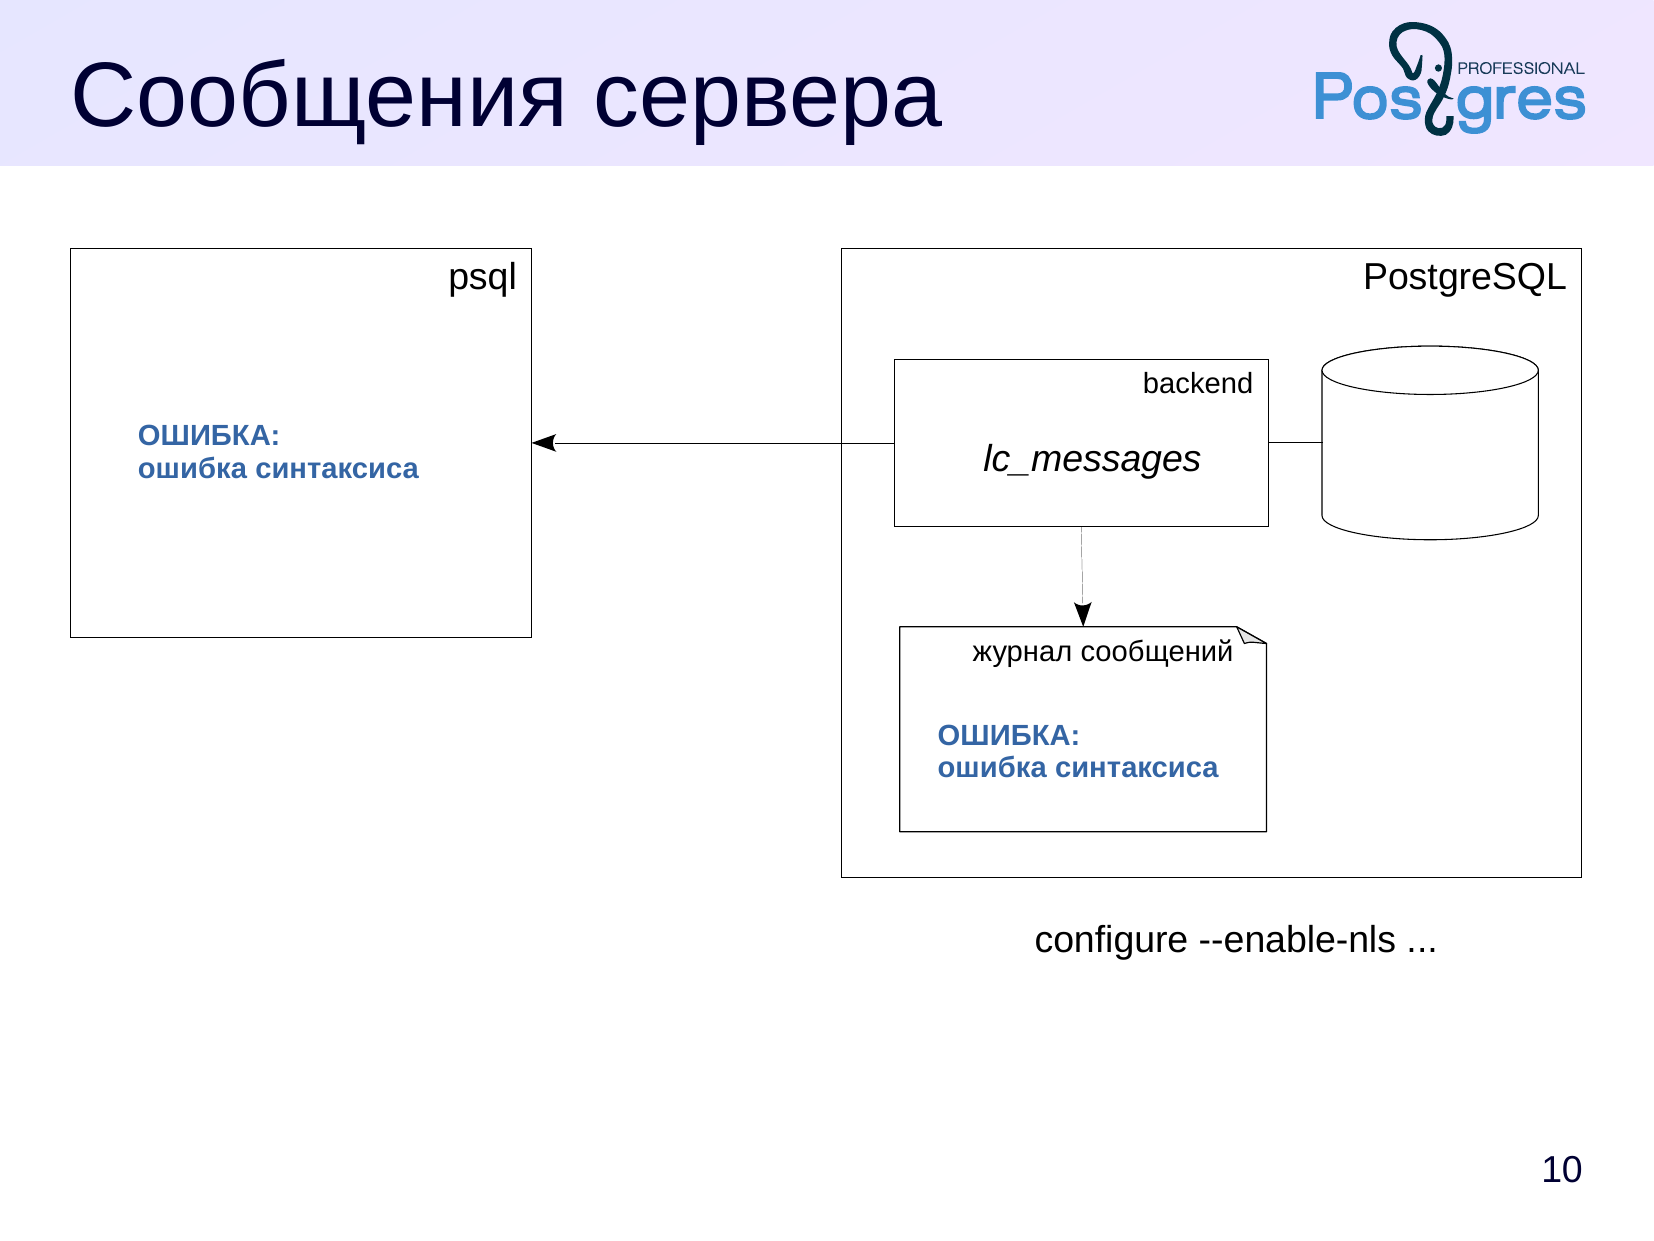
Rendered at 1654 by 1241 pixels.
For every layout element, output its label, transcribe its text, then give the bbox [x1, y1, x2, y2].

text_box psql [70, 248, 532, 638]
text_box PostgreSQL [841, 248, 1582, 878]
text_box ОШИБКА: ошибка синтаксиса [123, 411, 467, 493]
text_box configure --enable-nls ... [1019, 910, 1453, 1010]
text_box ОШИБКА: ошибка синтаксиса [922, 711, 1267, 792]
text_box [899, 626, 1267, 832]
title Сообщения сервера [70, 43, 1241, 147]
text_box [1322, 372, 1539, 540]
text_box lc_messages [968, 429, 1217, 487]
text_box журнал сообщений [957, 627, 1249, 676]
text_box backend [894, 359, 1269, 527]
